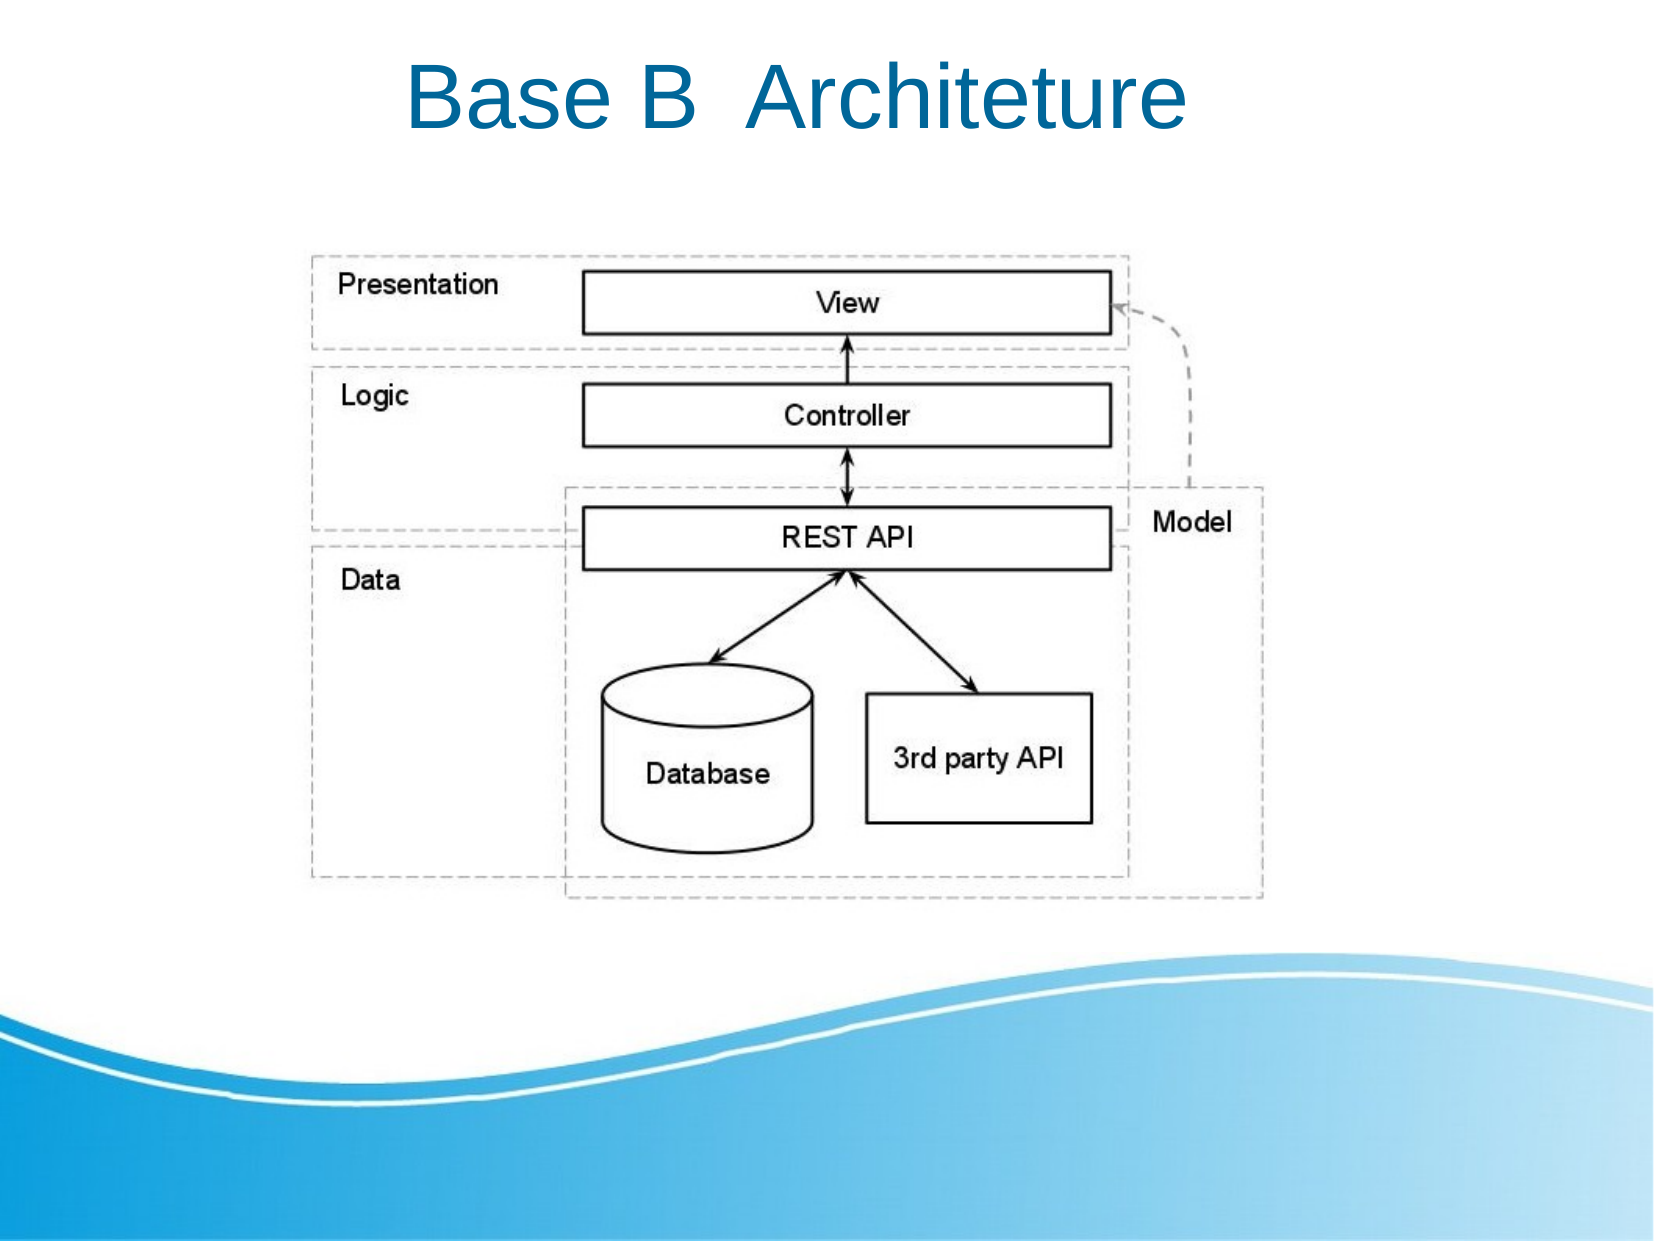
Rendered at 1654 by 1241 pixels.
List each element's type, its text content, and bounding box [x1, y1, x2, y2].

picture [0, 952, 1654, 1241]
picture [271, 224, 1303, 928]
title Base B Architeture [188, 0, 1406, 201]
